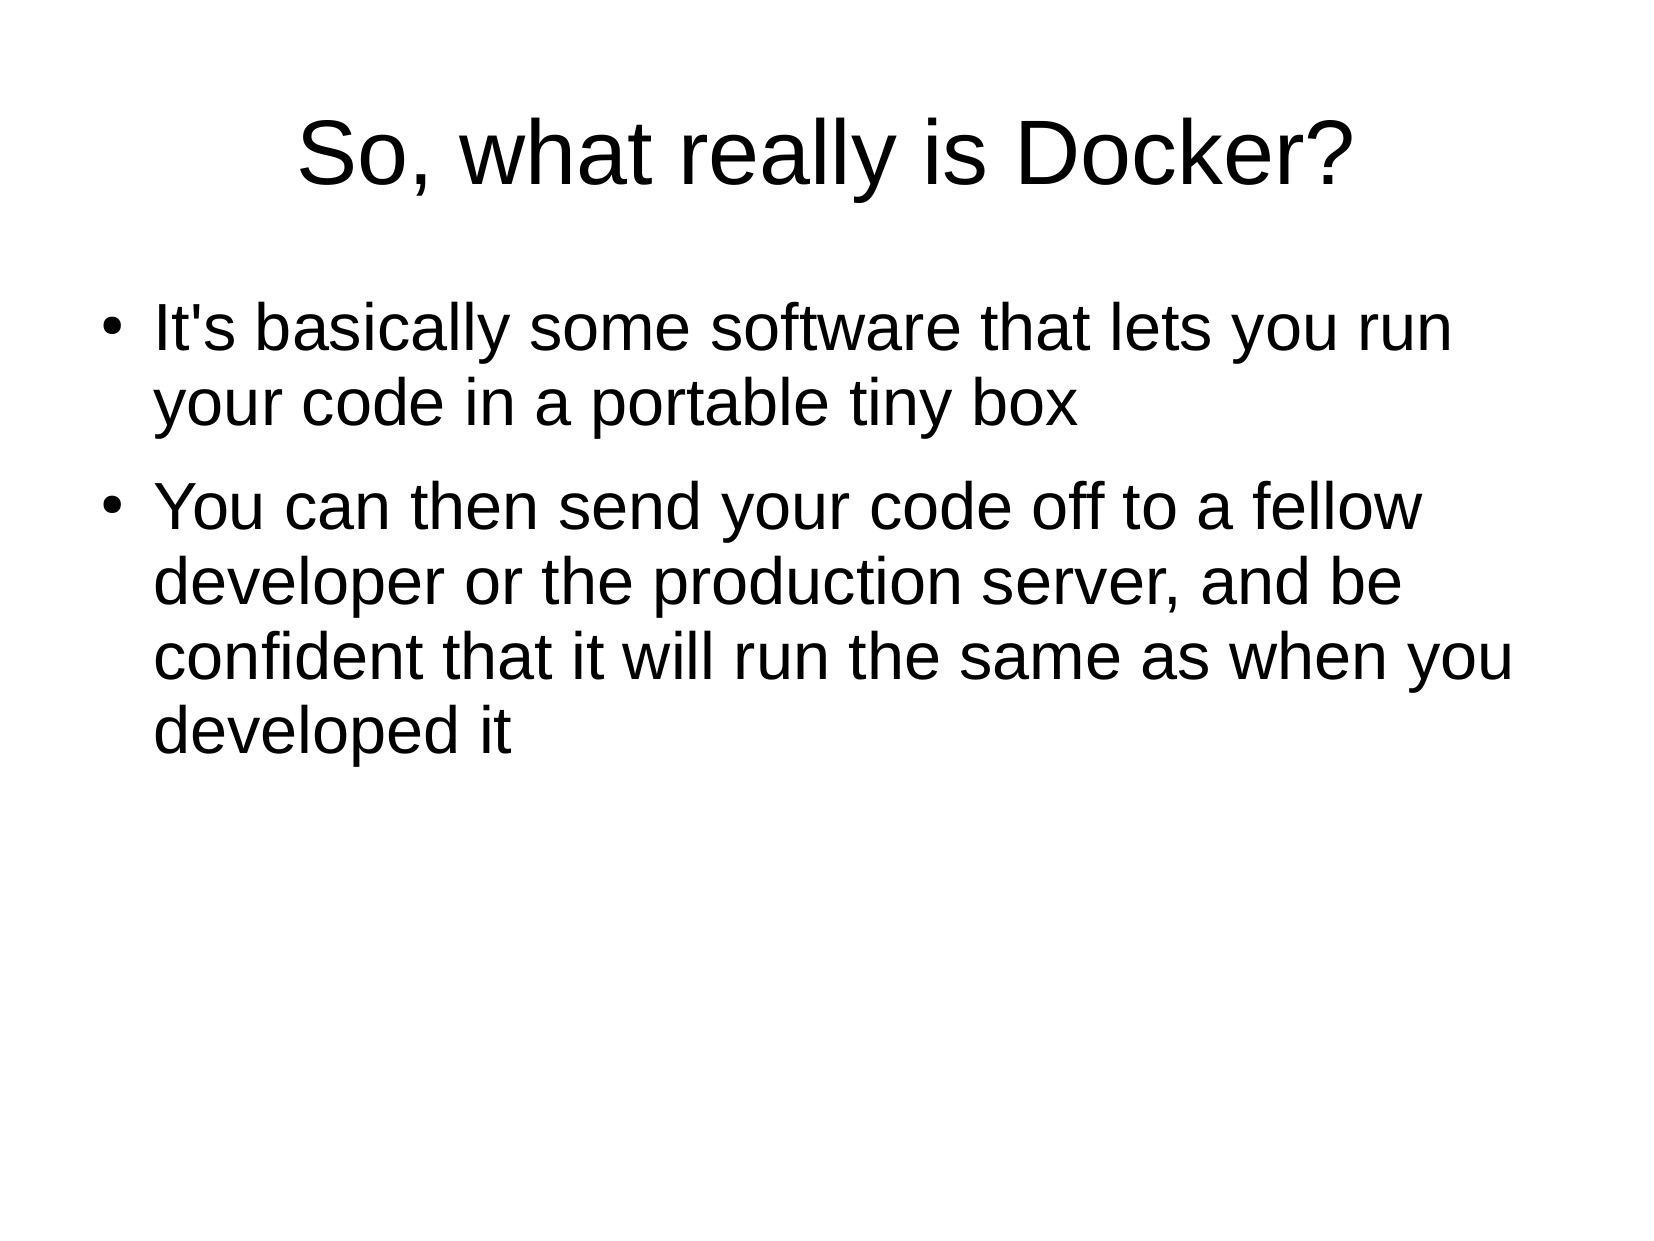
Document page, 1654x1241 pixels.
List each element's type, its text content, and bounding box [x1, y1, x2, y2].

list It's basically some software that lets you run your code in a portable tiny box You can then send your code off to a fellow developer or the production server, and be confident that it will run the same as when you developed it [82, 290, 1571, 1010]
title So, what really is Docker? [82, 49, 1571, 257]
